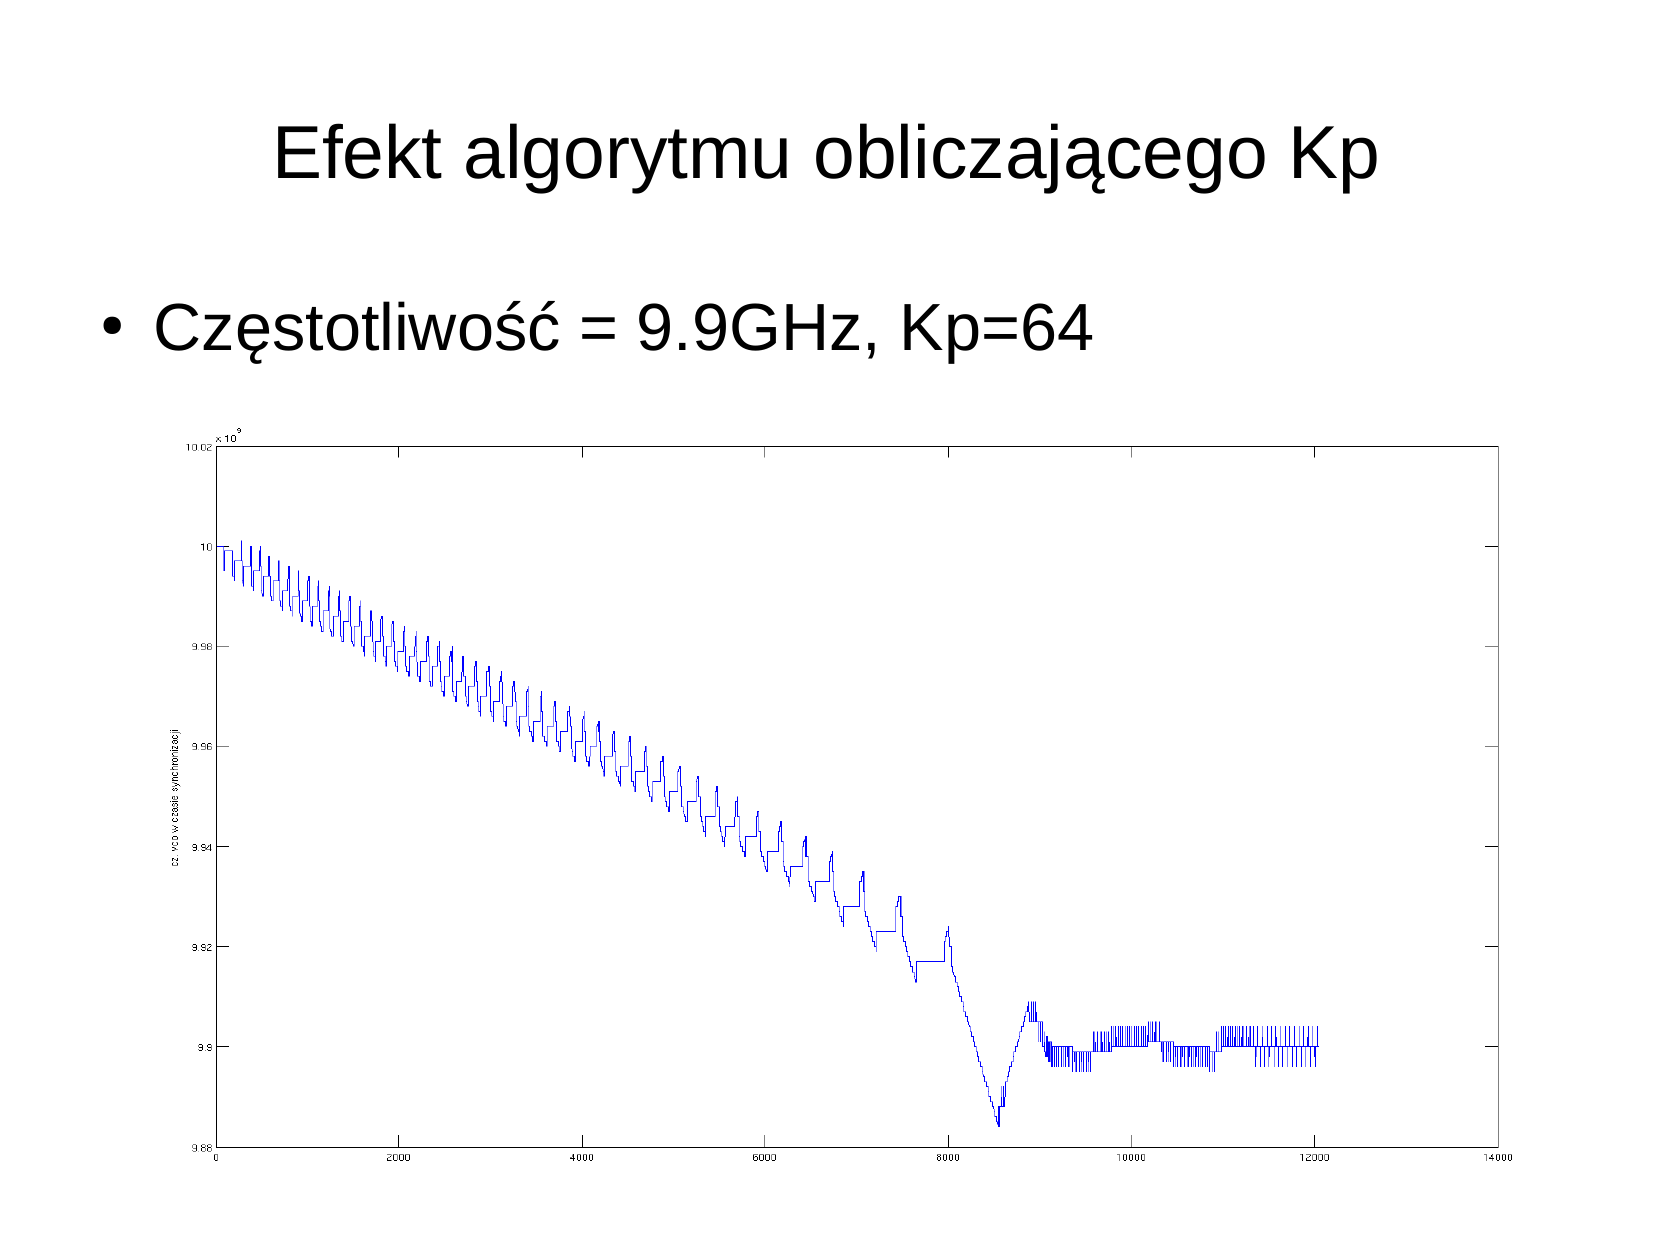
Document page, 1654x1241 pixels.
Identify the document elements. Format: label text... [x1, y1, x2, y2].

picture [0, 381, 1654, 1241]
title Efekt algorytmu obliczającego Kp [82, 49, 1571, 257]
list Częstotliwość = 9.9GHz, Kp=64 [82, 290, 1571, 381]
